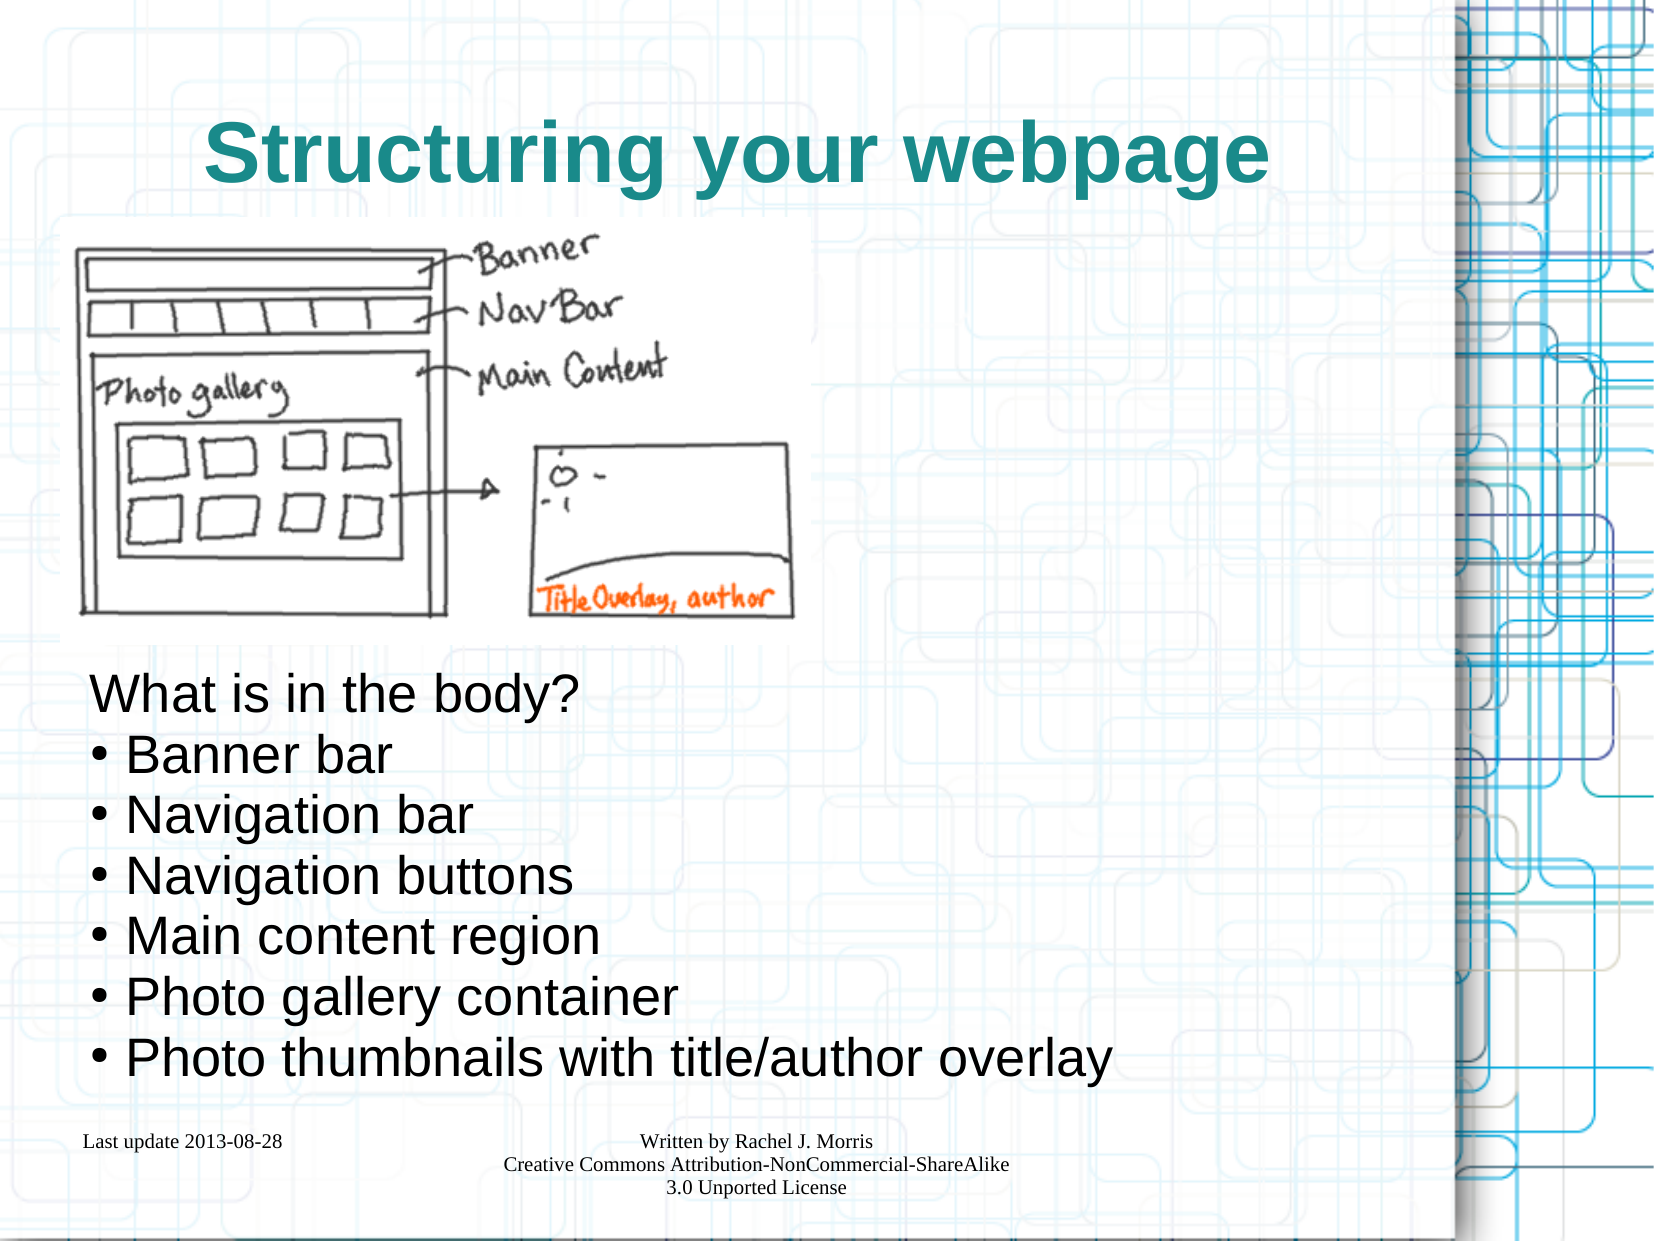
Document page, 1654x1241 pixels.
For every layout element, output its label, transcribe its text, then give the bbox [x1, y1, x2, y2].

picture [0, 0, 1654, 1241]
title Structuring your webpage [59, 49, 1418, 257]
text_box What is in the body? Banner bar Navigation bar Navigation buttons Main content region Photo gallery container Photo thumbnails with title/author overlay [75, 656, 1351, 1096]
